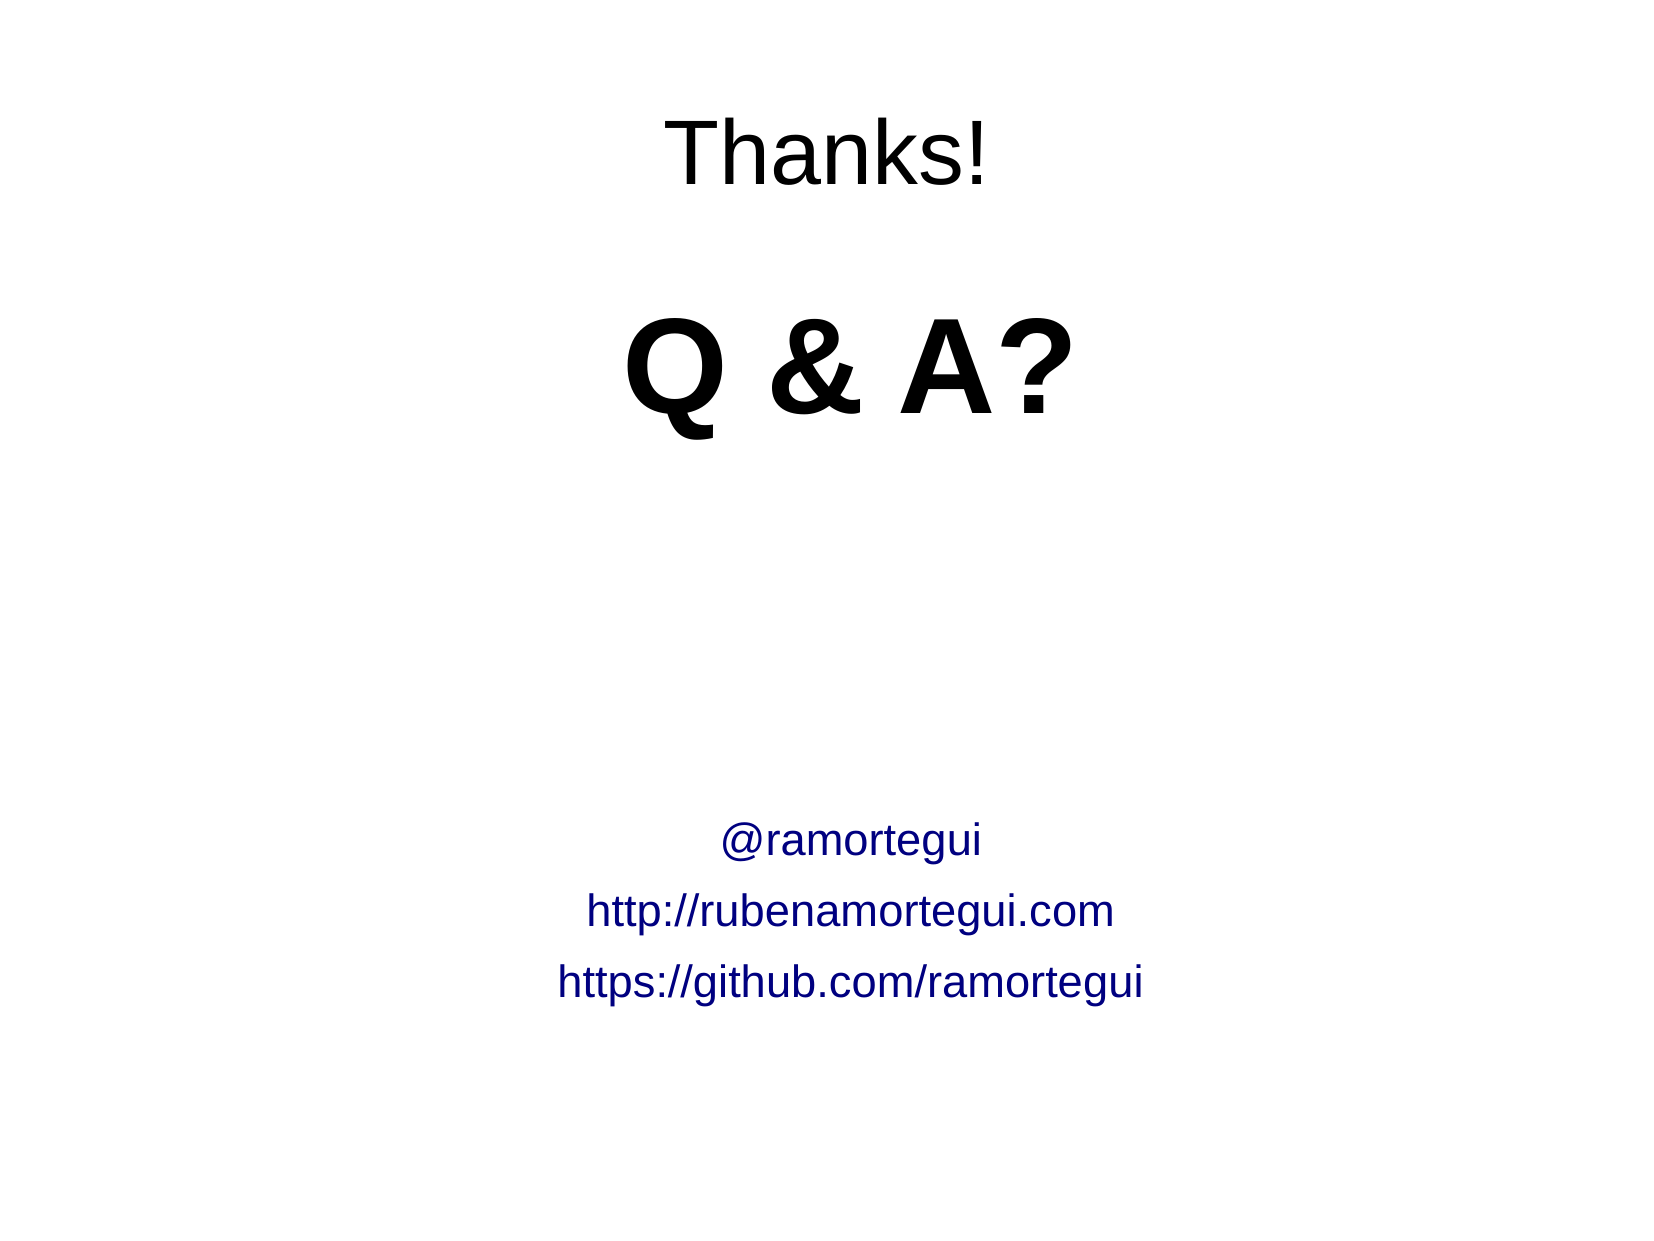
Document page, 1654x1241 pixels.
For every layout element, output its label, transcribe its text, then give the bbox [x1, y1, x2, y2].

list Q & A? @ramortegui http://rubenamortegui.com https://github.com/ramortegui [82, 290, 1571, 1010]
title Thanks! [82, 49, 1571, 257]
